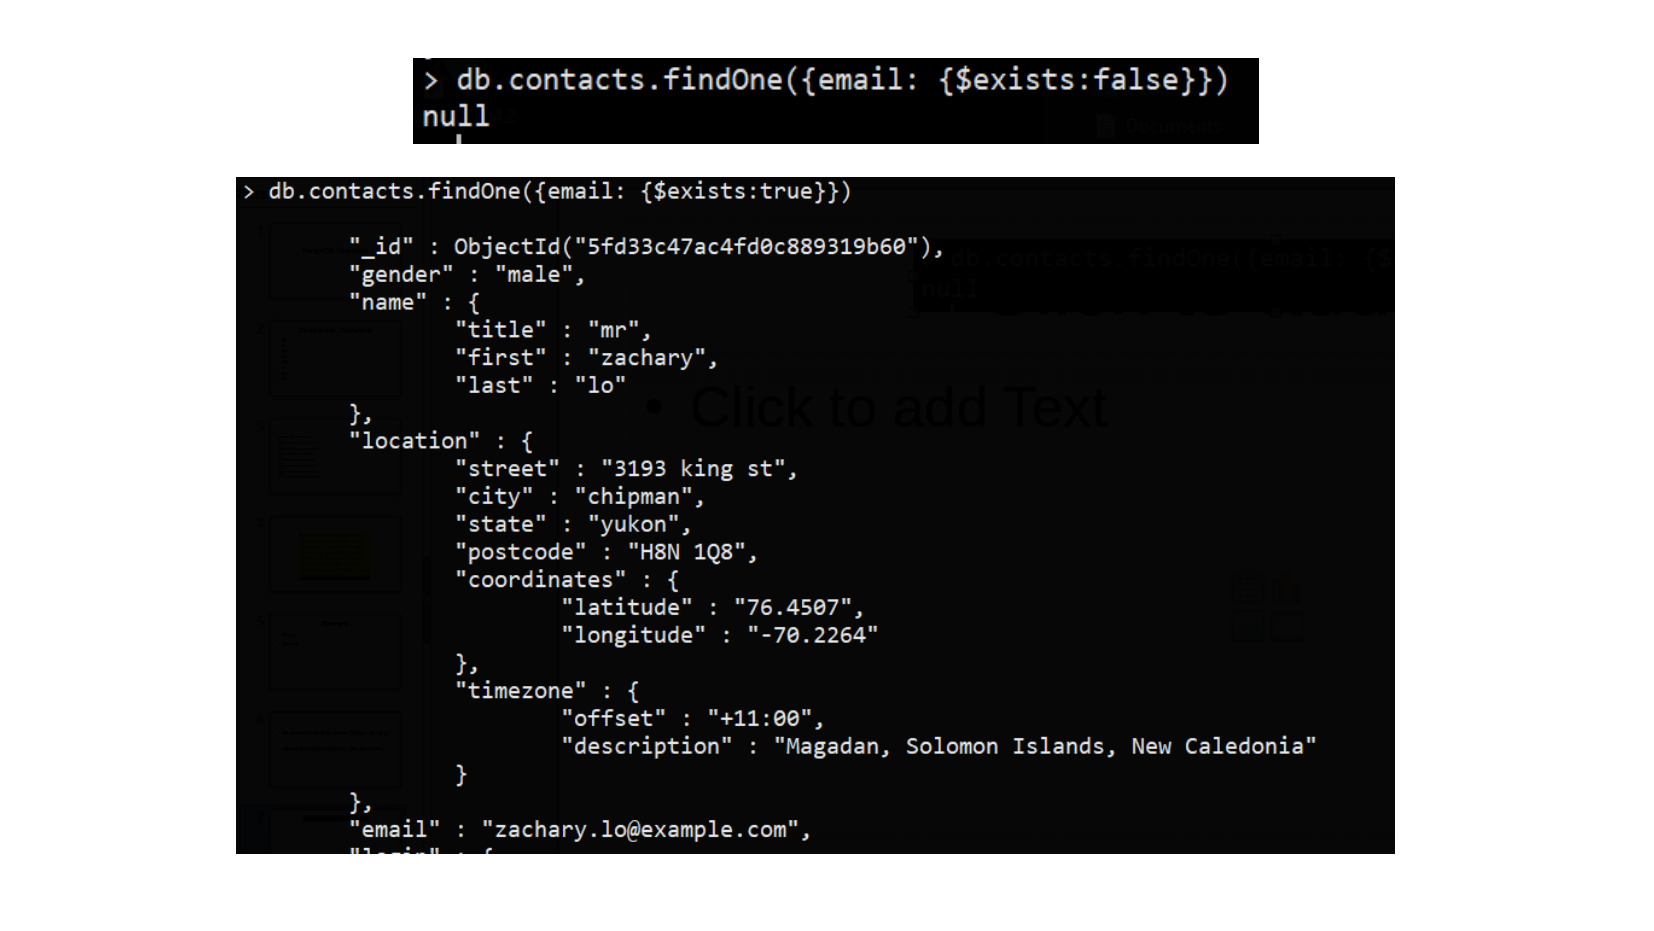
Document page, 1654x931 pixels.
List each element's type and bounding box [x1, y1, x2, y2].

picture [413, 58, 1259, 144]
picture [236, 177, 1395, 854]
